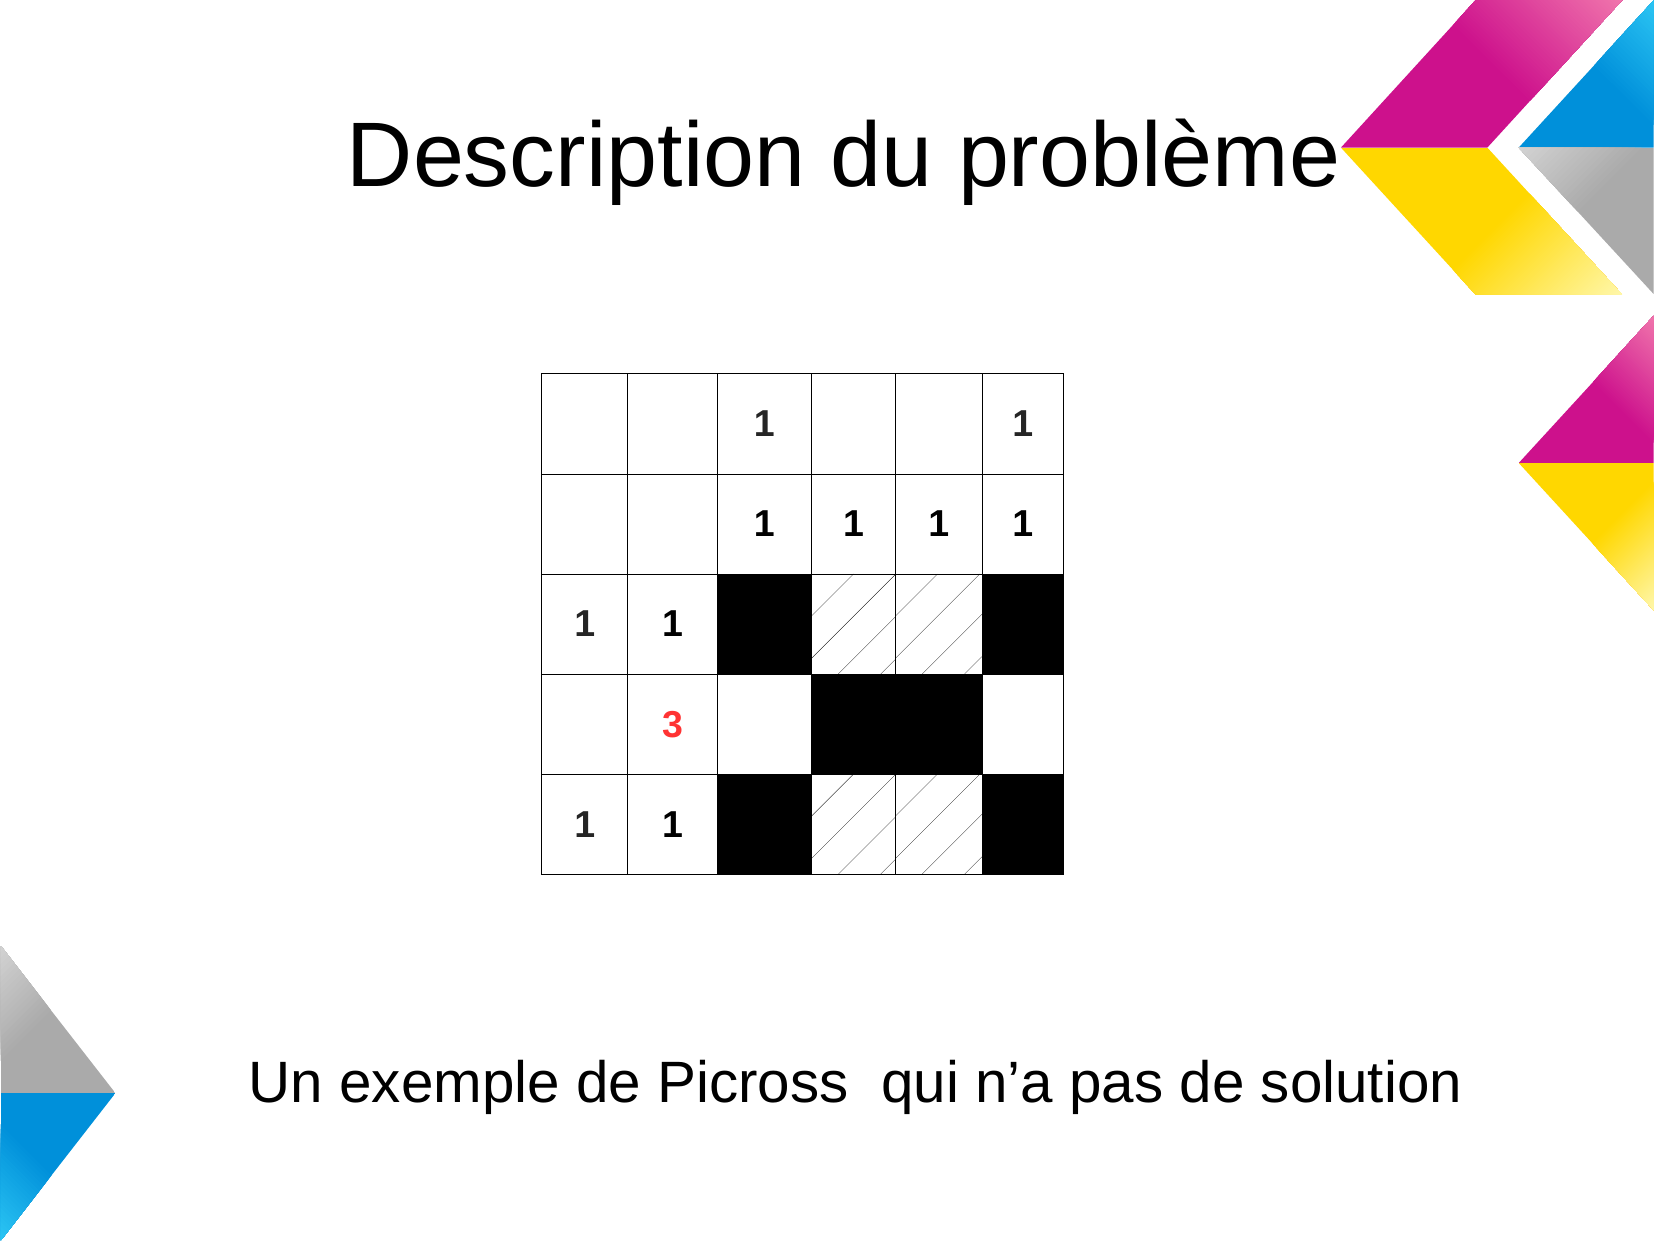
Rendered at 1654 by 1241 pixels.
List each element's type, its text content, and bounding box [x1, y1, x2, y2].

table_cell 1 [718, 475, 811, 574]
table_header 1 [983, 374, 1063, 474]
text_box Un exemple de Picross qui n’a pas de solution [177, 1039, 1536, 1120]
table_header 1 [718, 374, 811, 474]
table_cell [718, 775, 811, 874]
table_cell [896, 575, 982, 674]
table_cell [542, 475, 627, 574]
table_cell [983, 675, 1063, 774]
table_cell 1 [812, 475, 895, 574]
table_header [812, 374, 895, 474]
table_cell [812, 675, 895, 774]
table_cell 1 [628, 775, 717, 874]
table_header [628, 374, 717, 474]
table_cell [983, 575, 1063, 674]
table_cell 3 [628, 675, 717, 774]
table_header [896, 374, 982, 474]
table_cell [628, 475, 717, 574]
table_cell [896, 675, 982, 774]
table_cell 1 [542, 575, 627, 674]
table_cell [542, 675, 627, 774]
table_cell [896, 775, 982, 874]
table_cell [983, 775, 1063, 874]
table_cell 1 [628, 575, 717, 674]
table_cell [812, 775, 895, 874]
table_cell 1 [896, 475, 982, 574]
table_cell [718, 575, 811, 674]
table_header [542, 374, 627, 474]
table_cell 1 [983, 475, 1063, 574]
table_cell 1 [542, 775, 627, 874]
table_cell [718, 675, 811, 774]
table_cell [812, 575, 895, 674]
title Description du problème [82, 49, 1571, 257]
